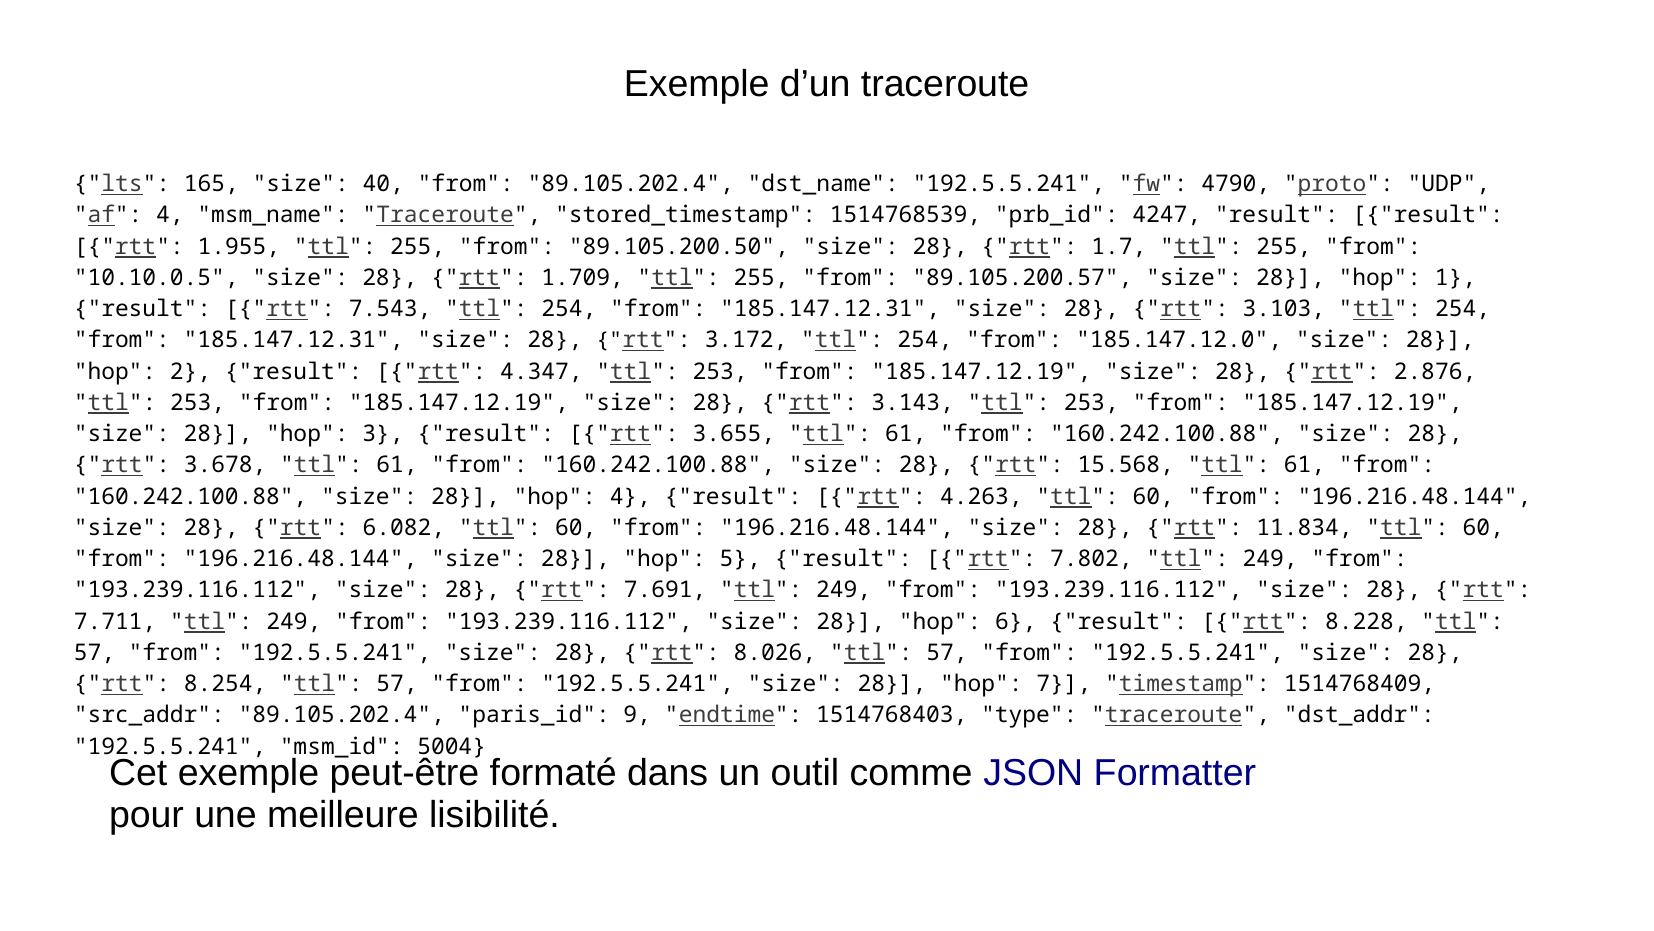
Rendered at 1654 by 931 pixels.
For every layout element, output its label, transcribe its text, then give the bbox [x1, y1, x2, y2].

title Exemple d’un traceroute [82, 37, 1571, 130]
text_box Cet exemple peut-être formaté dans un outil comme JSON Formatter pour une meilleure lisibilité. [94, 744, 1344, 863]
text_box {"lts": 165, "size": 40, "from": "89.105.202.4", "dst_name": "192.5.5.241", "fw": 4790, "proto": "UDP", "af": 4, "msm_name": "Traceroute", "stored_timestamp": 1514768539, "prb_id": 4247, "result": [{"result": [{"rtt": 1.955, "ttl": 255, "from": "89.105.200.50", "size": 28}, {"rtt": 1.7, "ttl": 255, "from": "10.10.0.5", "size": 28}, {"rtt": 1.709, "ttl": 255, "from": "89.105.200.57", "size": 28}], "hop": 1}, {"result": [{"rtt": 7.543, "ttl": 254, "from": "185.147.12.31", "size": 28}, {"rtt": 3.103, "ttl": 254, "from": "185.147.12.31", "size": 28}, {"rtt": 3.172, "ttl": 254, "from": "185.147.12.0", "size": 28}], "hop": 2}, {"result": [{"rtt": 4.347, "ttl": 253, "from": "185.147.12.19", "size": 28}, {"rtt": 2.876, "ttl": 253, "from": "185.147.12.19", "size": 28}, {"rtt": 3.143, "ttl": 253, "from": "185.147.12.19", "size": 28}], "hop": 3}, {"result": [{"rtt": 3.655, "ttl": 61, "from": "160.242.100.88", "size": 28}, {"rtt": 3.678, "ttl": 61, "from": "160.242.100.88", "size": 28}, {"rtt": 15.568, "ttl": 61, "from": "160.242.100.88", "size": 28}], "hop": 4}, {"result": [{"rtt": 4.263, "ttl": 60, "from": "196.216.48.144", "size": 28}, {"rtt": 6.082, "ttl": 60, "from": "196.216.48.144", "size": 28}, {"rtt": 11.834, "ttl": 60, "from": "196.216.48.144", "size": 28}], "hop": 5}, {"result": [{"rtt": 7.802, "ttl": 249, "from": "193.239.116.112", "size": 28}, {"rtt": 7.691, "ttl": 249, "from": "193.239.116.112", "size": 28}, {"rtt": 7.711, "ttl": 249, "from": "193.239.116.112", "size": 28}], "hop": 6}, {"result": [{"rtt": 8.228, "ttl": 57, "from": "192.5.5.241", "size": 28}, {"rtt": 8.026, "ttl": 57, "from": "192.5.5.241", "size": 28}, {"rtt": 8.254, "ttl": 57, "from": "192.5.5.241", "size": 28}], "hop": 7}], "timestamp": 1514768409, "src_addr": "89.105.202.4", "paris_id": 9, "endtime": 1514768403, "type": "traceroute", "dst_addr": "192.5.5.241", "msm_id": 5004} [59, 159, 1548, 709]
